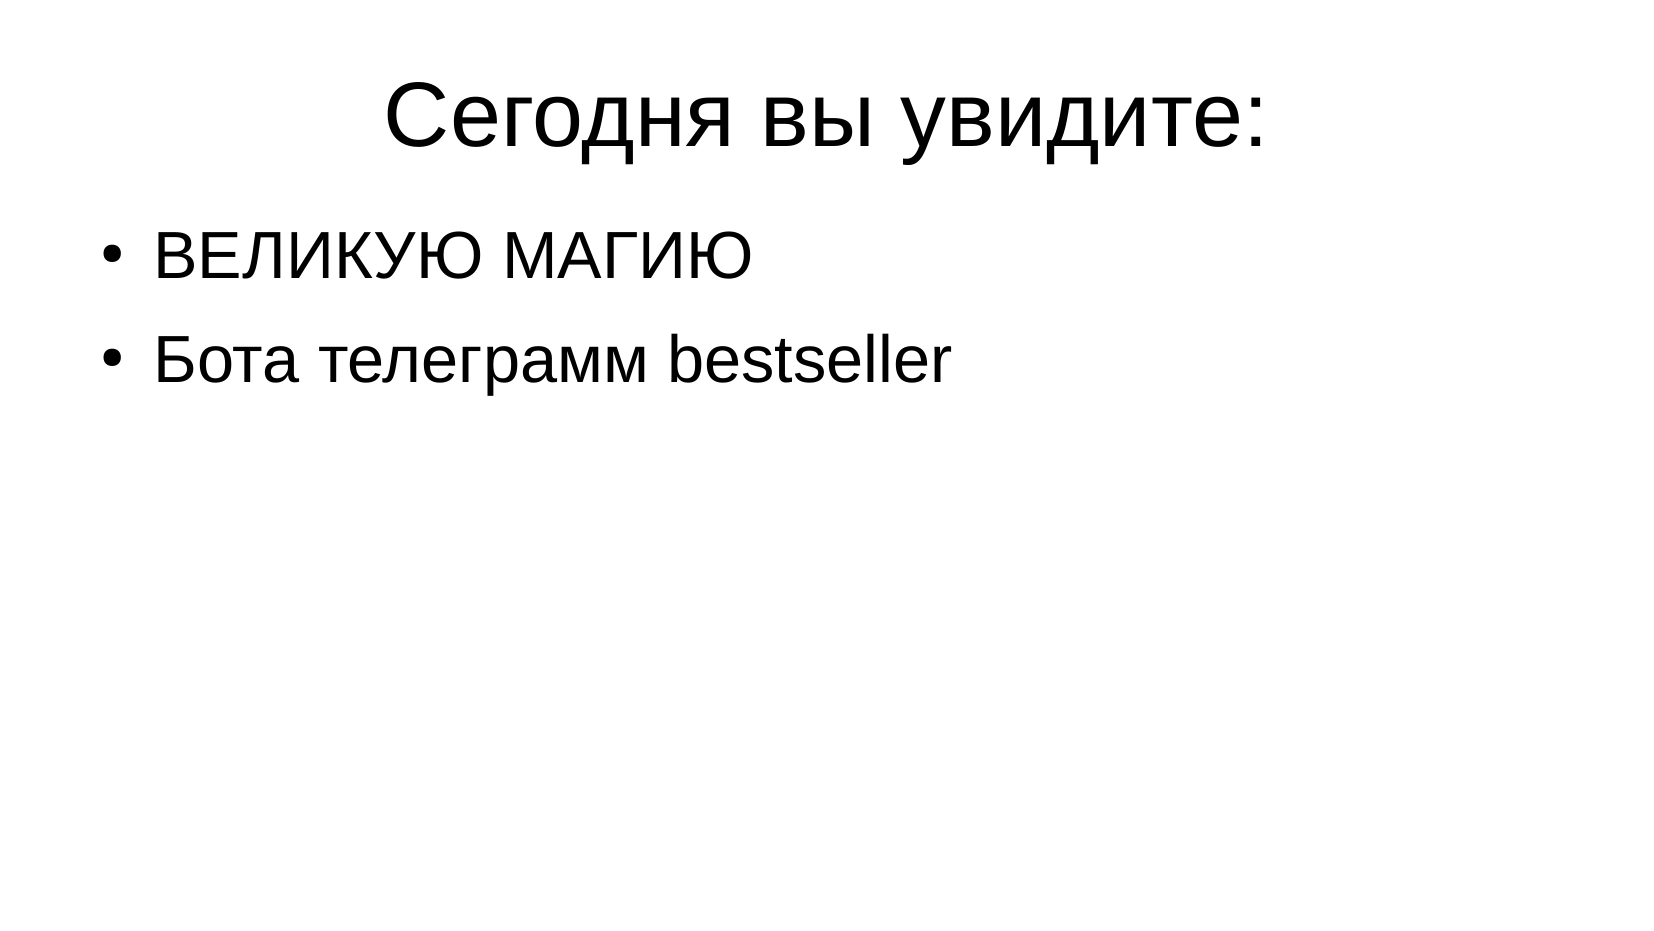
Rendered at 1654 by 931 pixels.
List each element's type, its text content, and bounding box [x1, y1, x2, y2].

list ВЕЛИКУЮ МАГИЮ Бота телеграмм bestseller [82, 217, 1571, 758]
title Сегодня вы увидите: [82, 37, 1571, 193]
